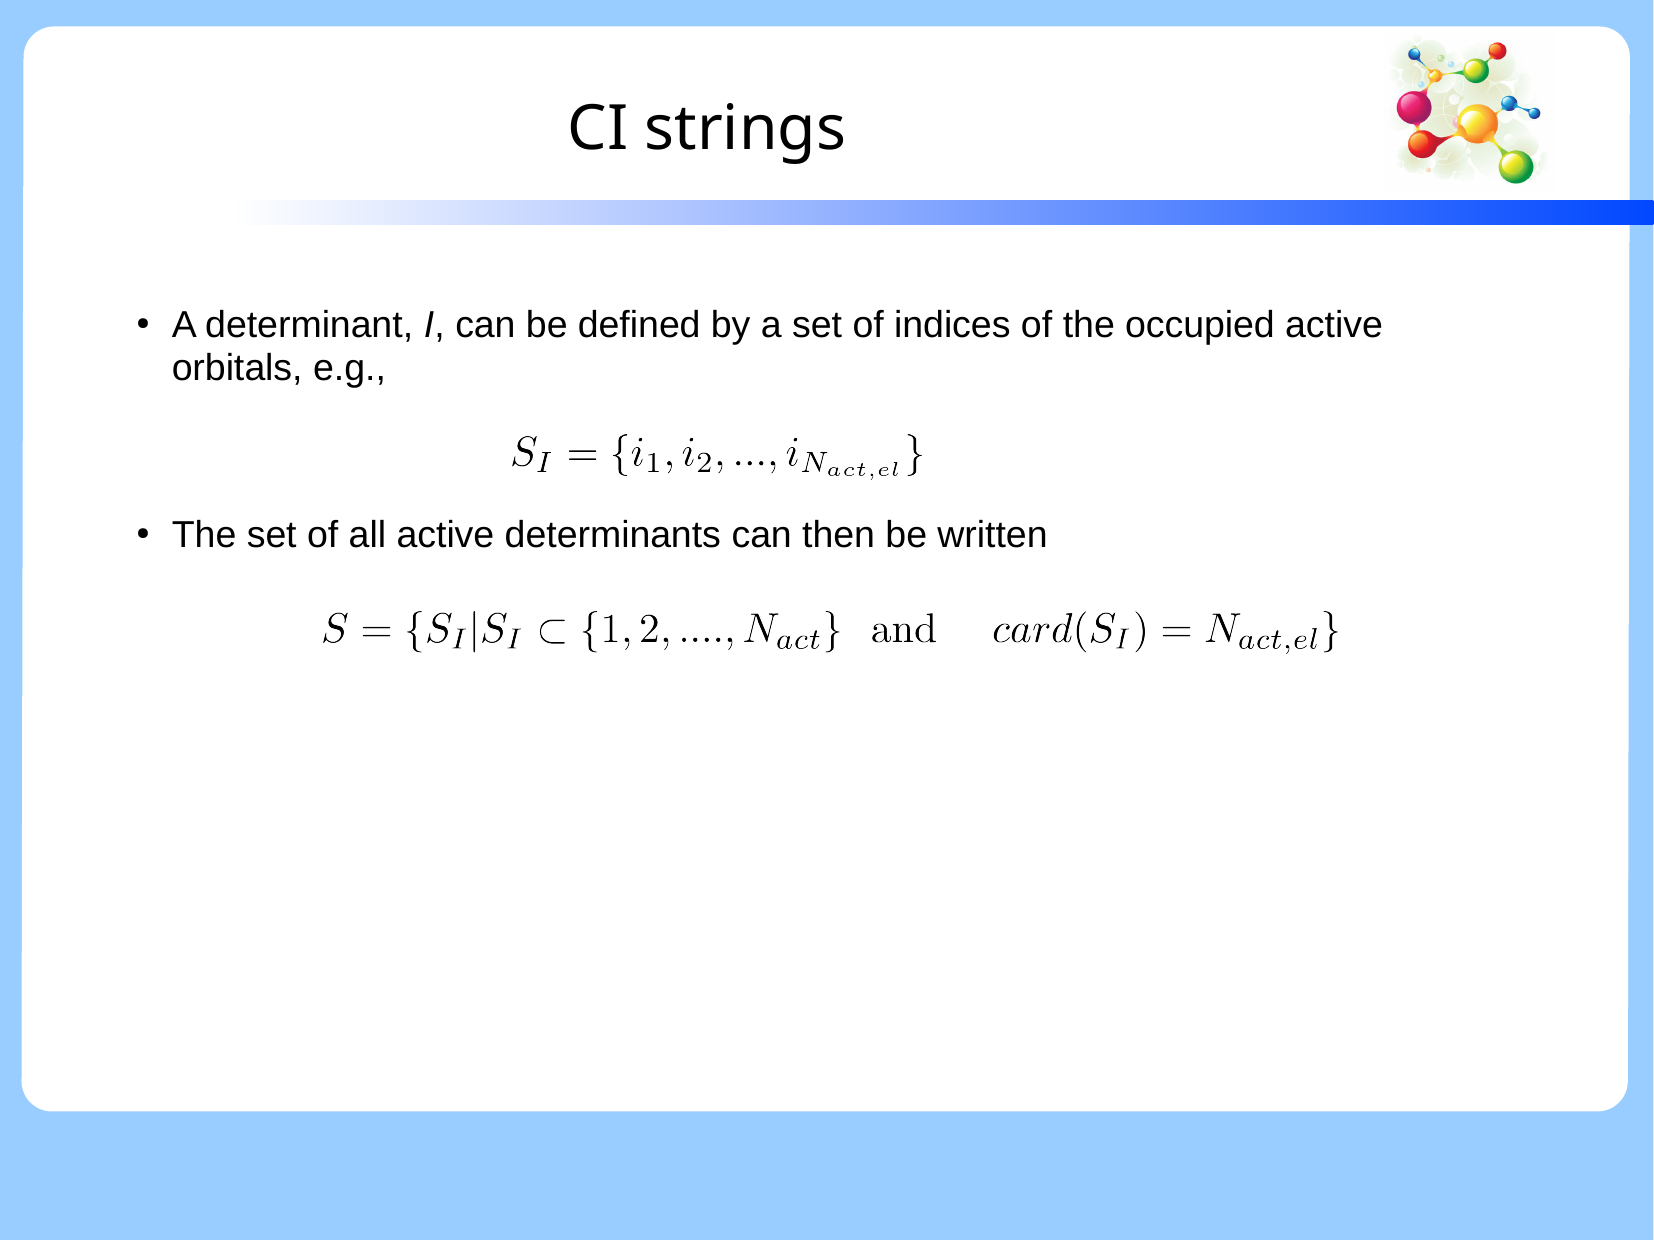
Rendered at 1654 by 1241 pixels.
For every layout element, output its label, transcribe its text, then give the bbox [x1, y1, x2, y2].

title CI strings [82, 49, 1332, 201]
picture [1382, 29, 1556, 195]
table_cell [873, 201, 877, 224]
picture [323, 611, 1338, 654]
text_box A determinant, I, can be defined by a set of indices of the occupied active orbitals, e.g., The set of all active determinants can then be written [121, 254, 1523, 1241]
picture [512, 434, 922, 480]
table_cell [956, 201, 961, 224]
